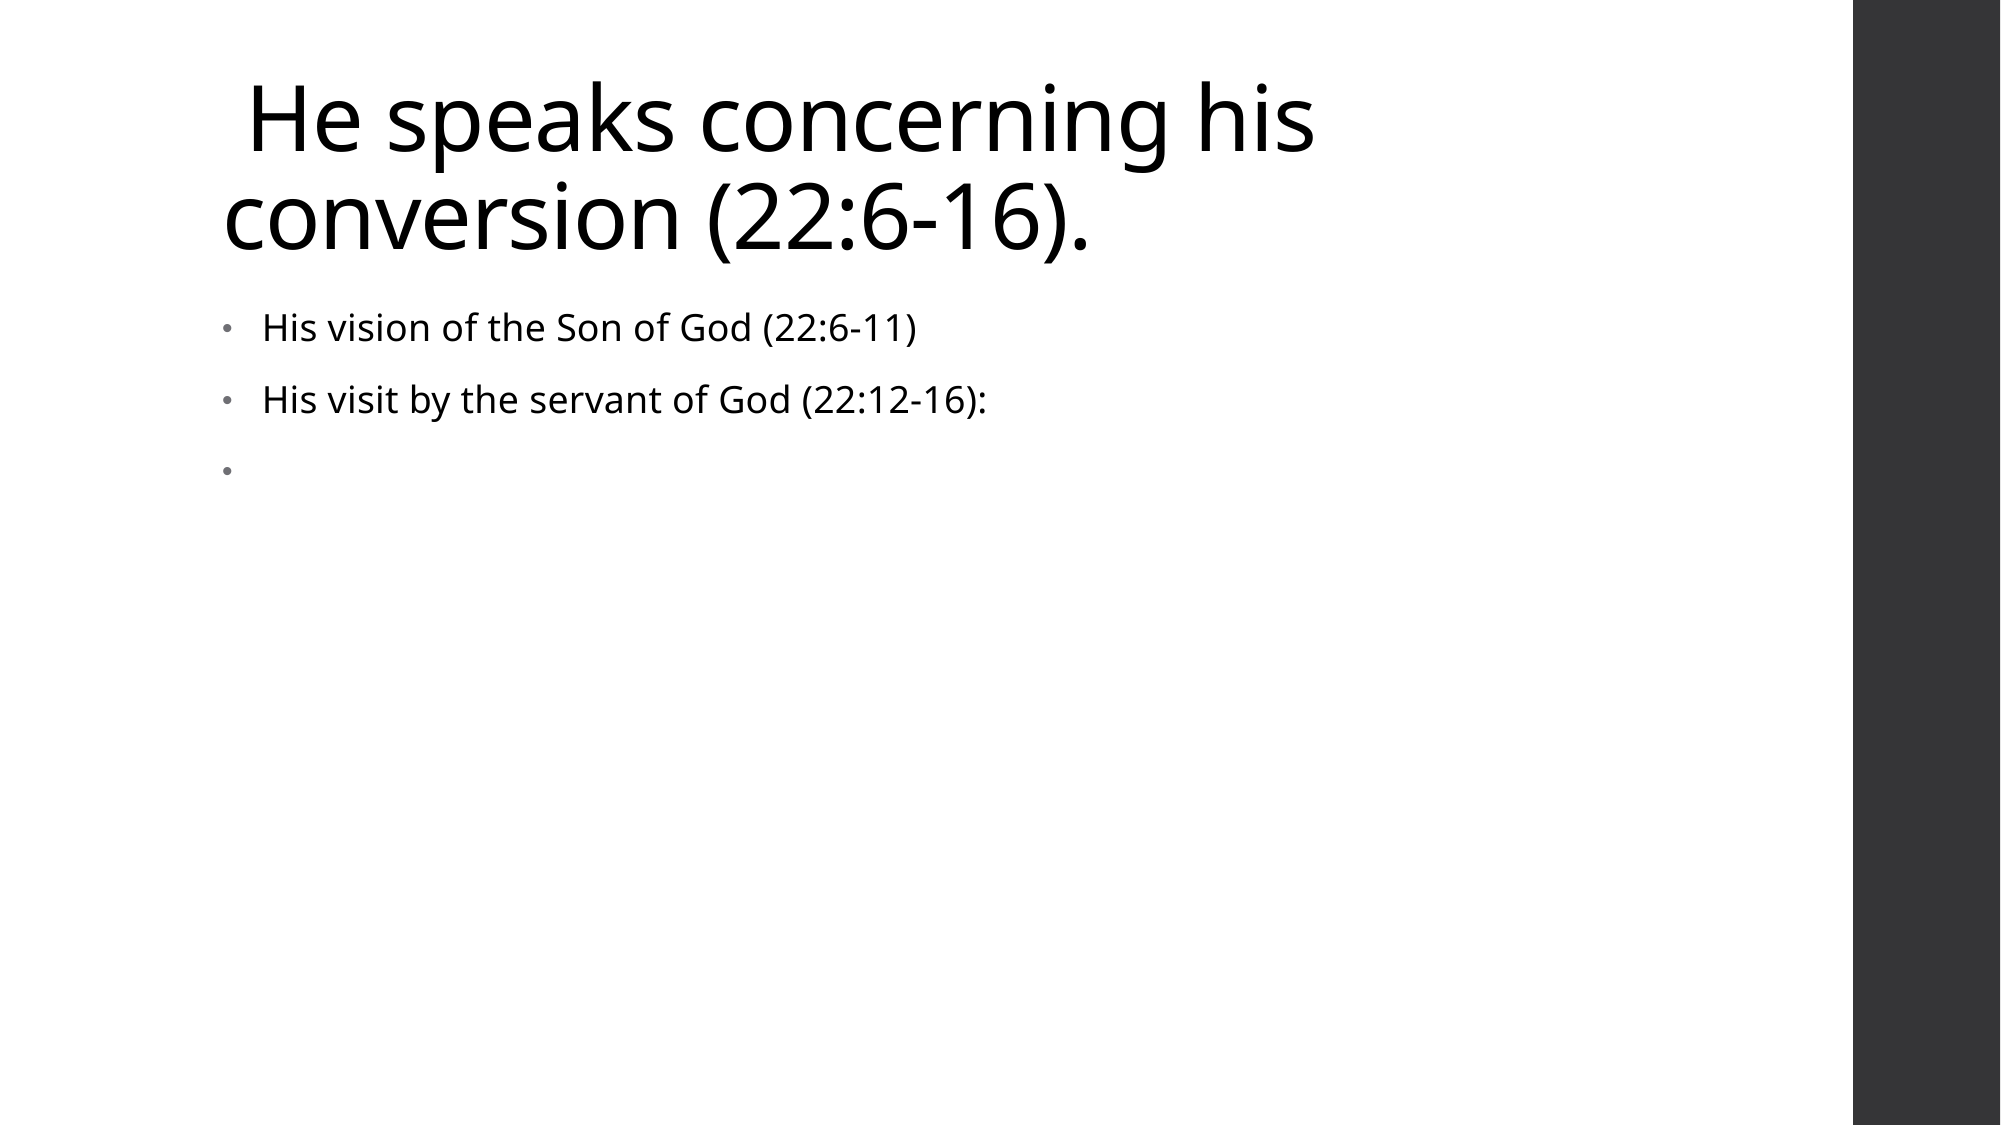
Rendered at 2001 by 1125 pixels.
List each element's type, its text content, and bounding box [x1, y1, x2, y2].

title He speaks concerning his conversion (22:6-16). [206, 60, 1797, 278]
list His vision of the Son of God (22:6-11) His visit by the servant of God (22:12-16): [206, 299, 1617, 1014]
